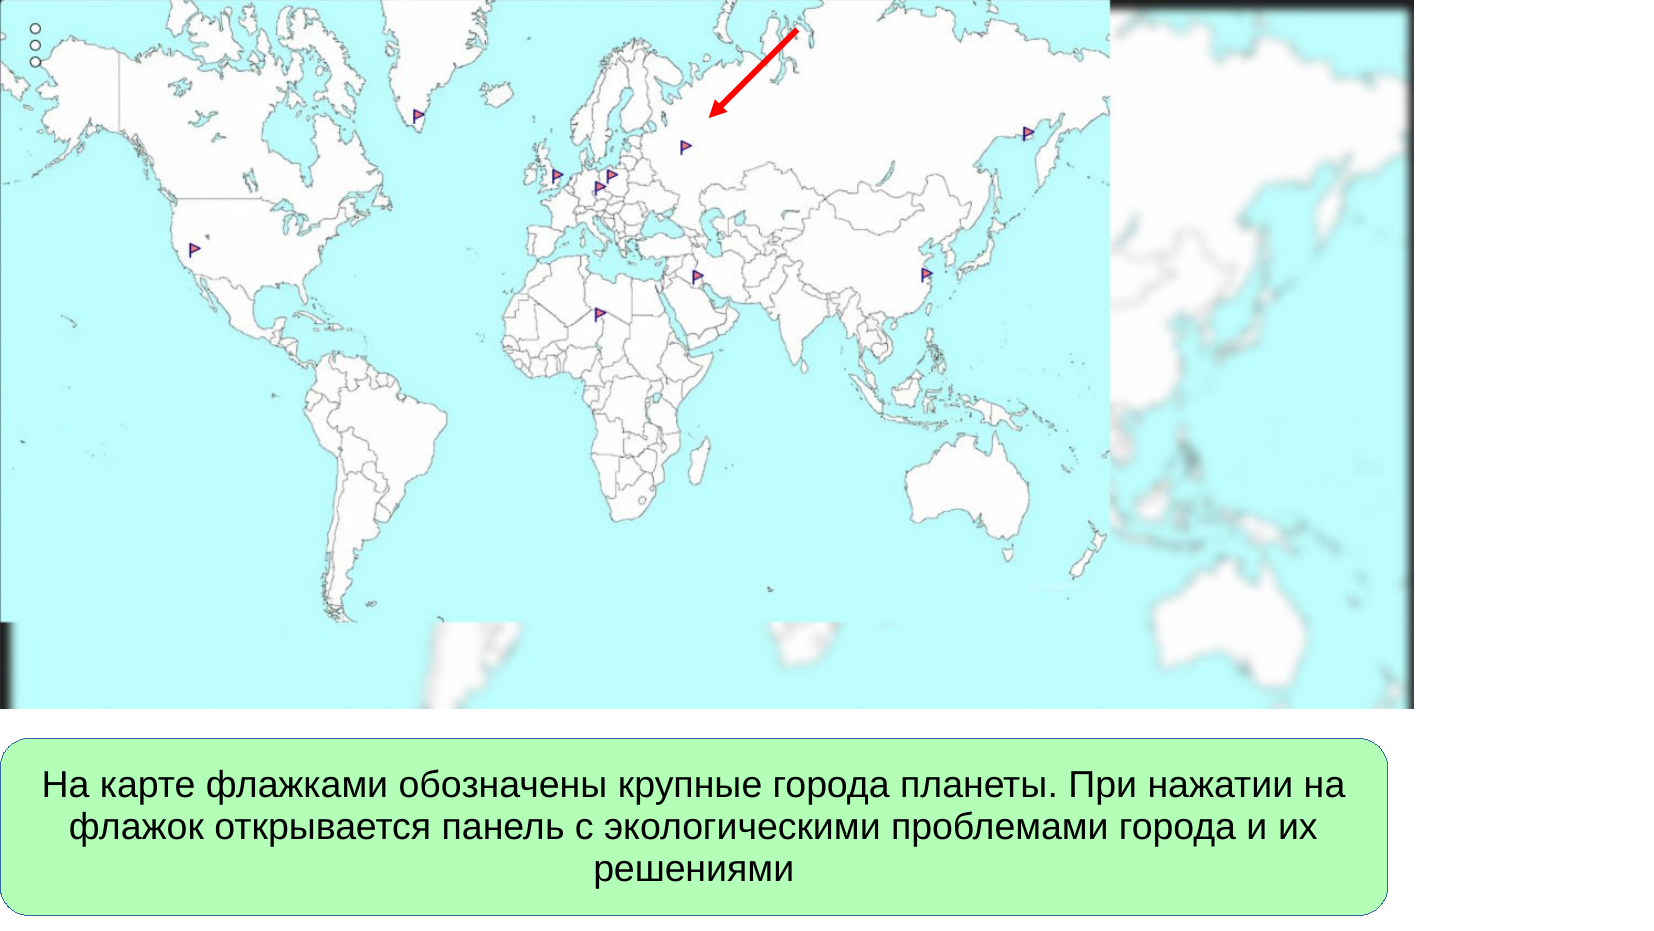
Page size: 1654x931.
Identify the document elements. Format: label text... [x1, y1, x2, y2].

picture [0, 0, 1414, 709]
text_box На карте флажками обозначены крупные города планеты. При нажатии на флажок открывается панель с экологическими проблемами города и их решениями [0, 738, 1388, 916]
